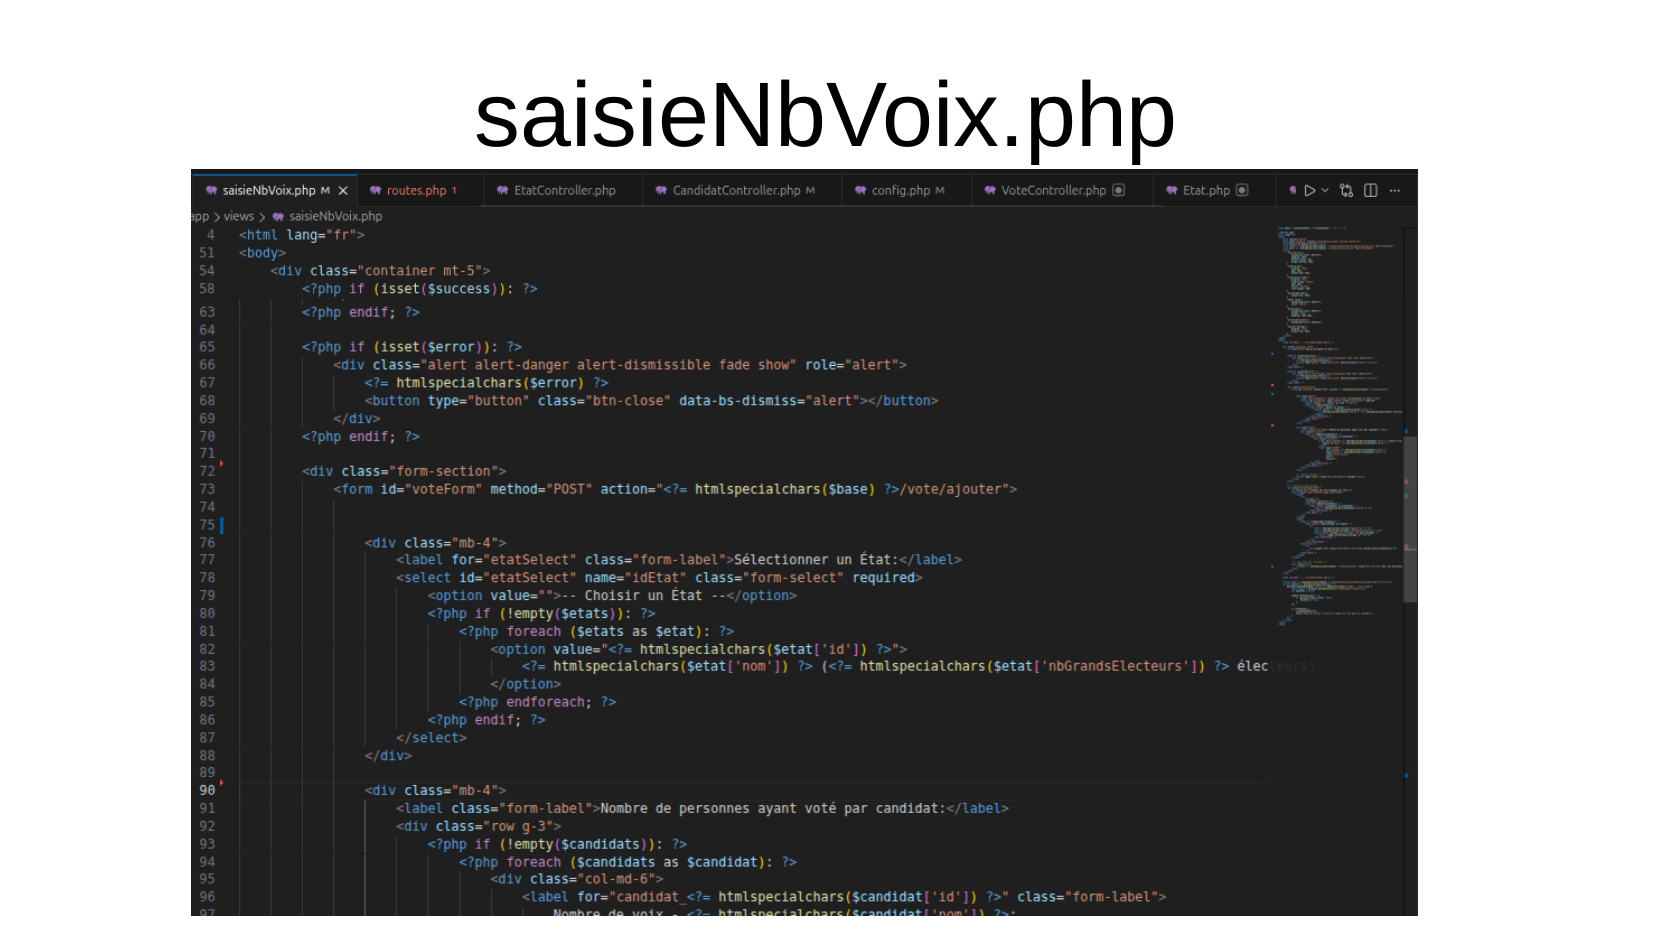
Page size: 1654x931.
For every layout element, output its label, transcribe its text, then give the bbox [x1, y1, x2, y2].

title saisieNbVoix.php [82, 37, 1571, 193]
picture [191, 169, 1418, 916]
